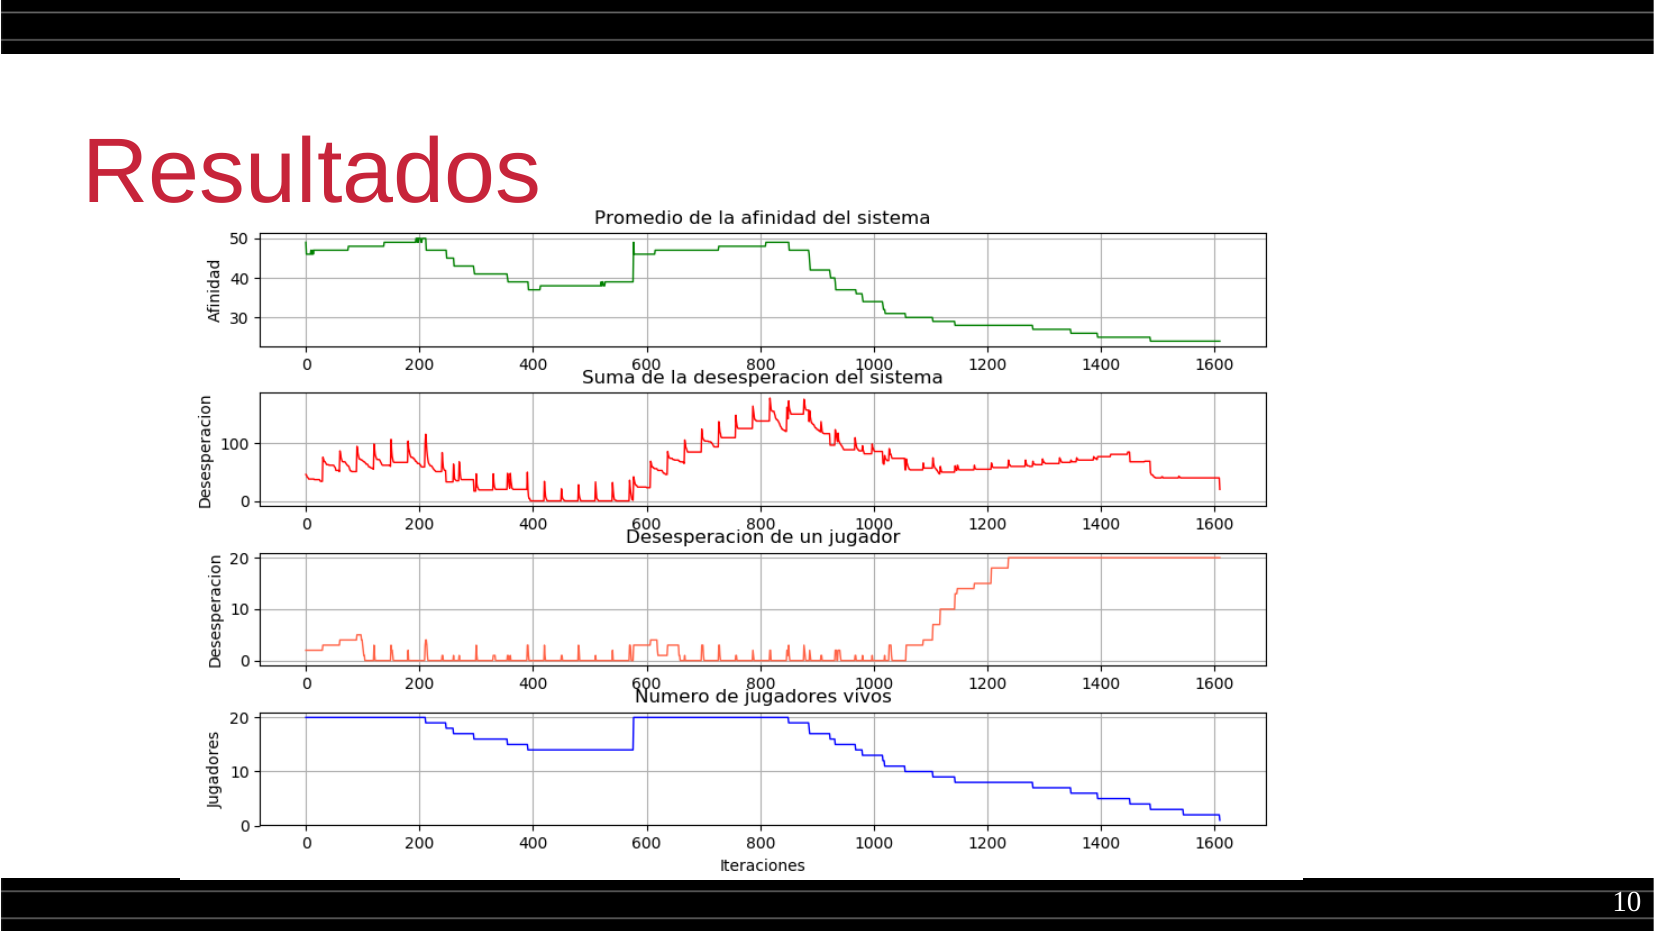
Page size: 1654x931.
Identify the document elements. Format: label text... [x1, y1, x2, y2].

picture [1, 206, 1654, 931]
picture [1, 0, 1654, 54]
title Resultados [82, 92, 1571, 249]
